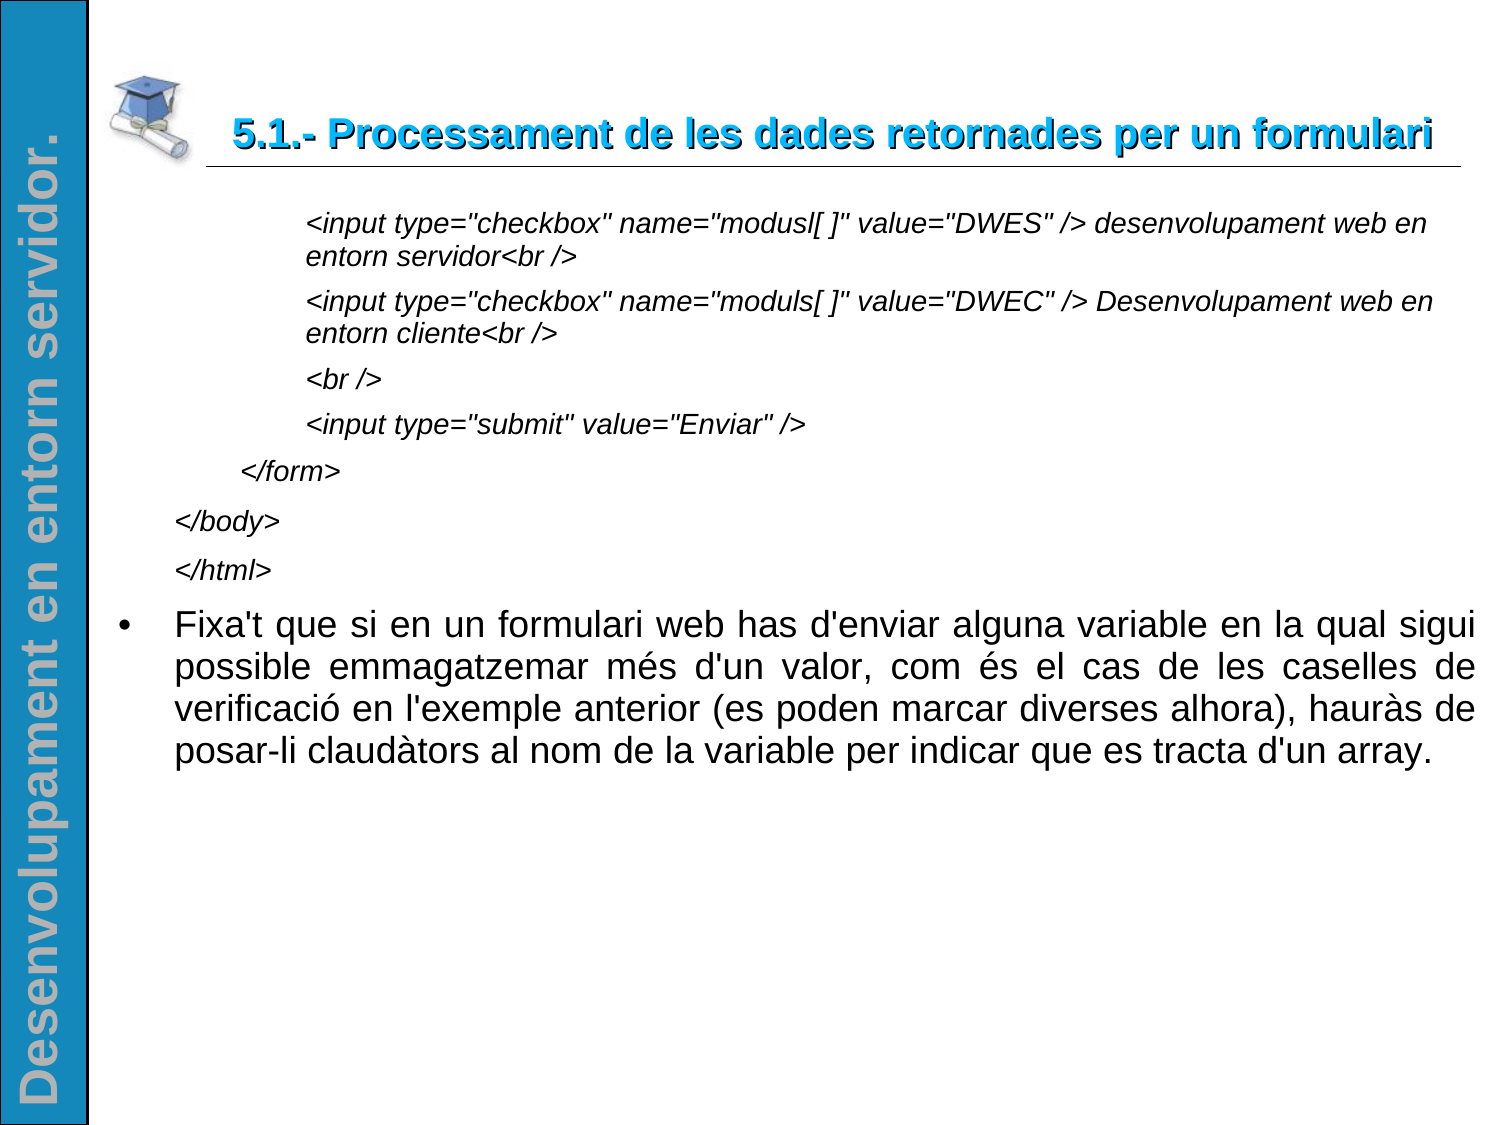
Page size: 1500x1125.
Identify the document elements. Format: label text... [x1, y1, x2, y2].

picture [93, 61, 206, 174]
list <input type="checkbox" name="modusl[ ]" value="DWES" /> desenvolupament web en entorn servidor<br /> <input type="checkbox" name="moduls[ ]" value="DWEC" /> Desenvolupament web en entorn cliente<br /> <br /> <input type="submit" value="Enviar" /> </form> </body> </html> Fixa't que si en un formulari web has d'enviar alguna variable en la qual sigui possible emmagatzemar més d'un valor, com és el cas de les caselles de verificació en l'exemple anterior (es poden marcar diverses alhora), hauràs de posar-li claudàtors al nom de la variable per indicar que es tracta d'un array. [118, 206, 1477, 950]
title 5.1.- Processament de les dades retornades per un formulari [206, 88, 1447, 178]
